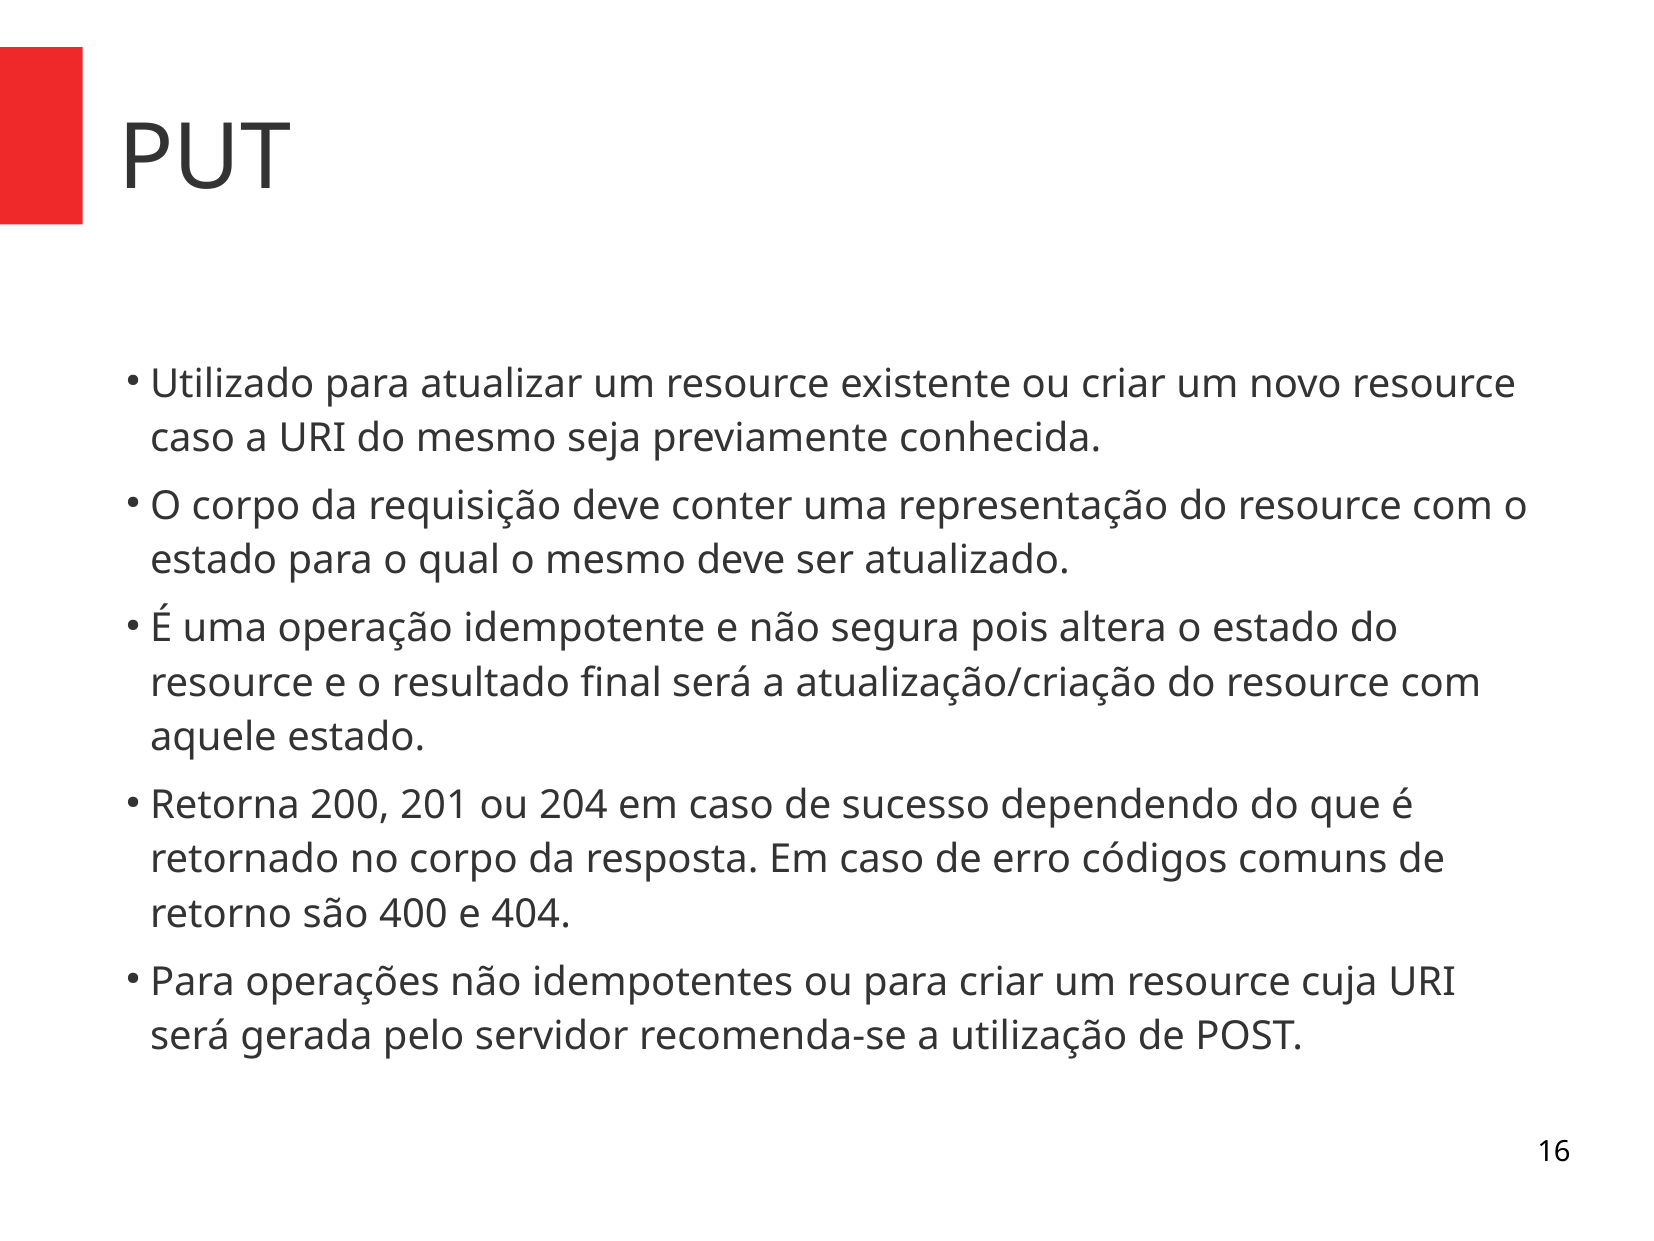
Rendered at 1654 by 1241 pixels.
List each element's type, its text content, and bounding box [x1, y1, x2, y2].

list Utilizado para atualizar um resource existente ou criar um novo resource caso a URI do mesmo seja previamente conhecida. O corpo da requisição deve conter uma representação do resource com o estado para o qual o mesmo deve ser atualizado. É uma operação idempotente e não segura pois altera o estado do resource e o resultado final será a atualização/criação do resource com aquele estado. Retorna 200, 201 ou 204 em caso de sucesso dependendo do que é retornado no corpo da resposta. Em caso de erro códigos comuns de retorno são 400 e 404. Para operações não idempotentes ou para criar um resource cuja URI será gerada pelo servidor recomenda-se a utilização de POST. [118, 354, 1536, 1074]
title PUT [118, 49, 1571, 257]
